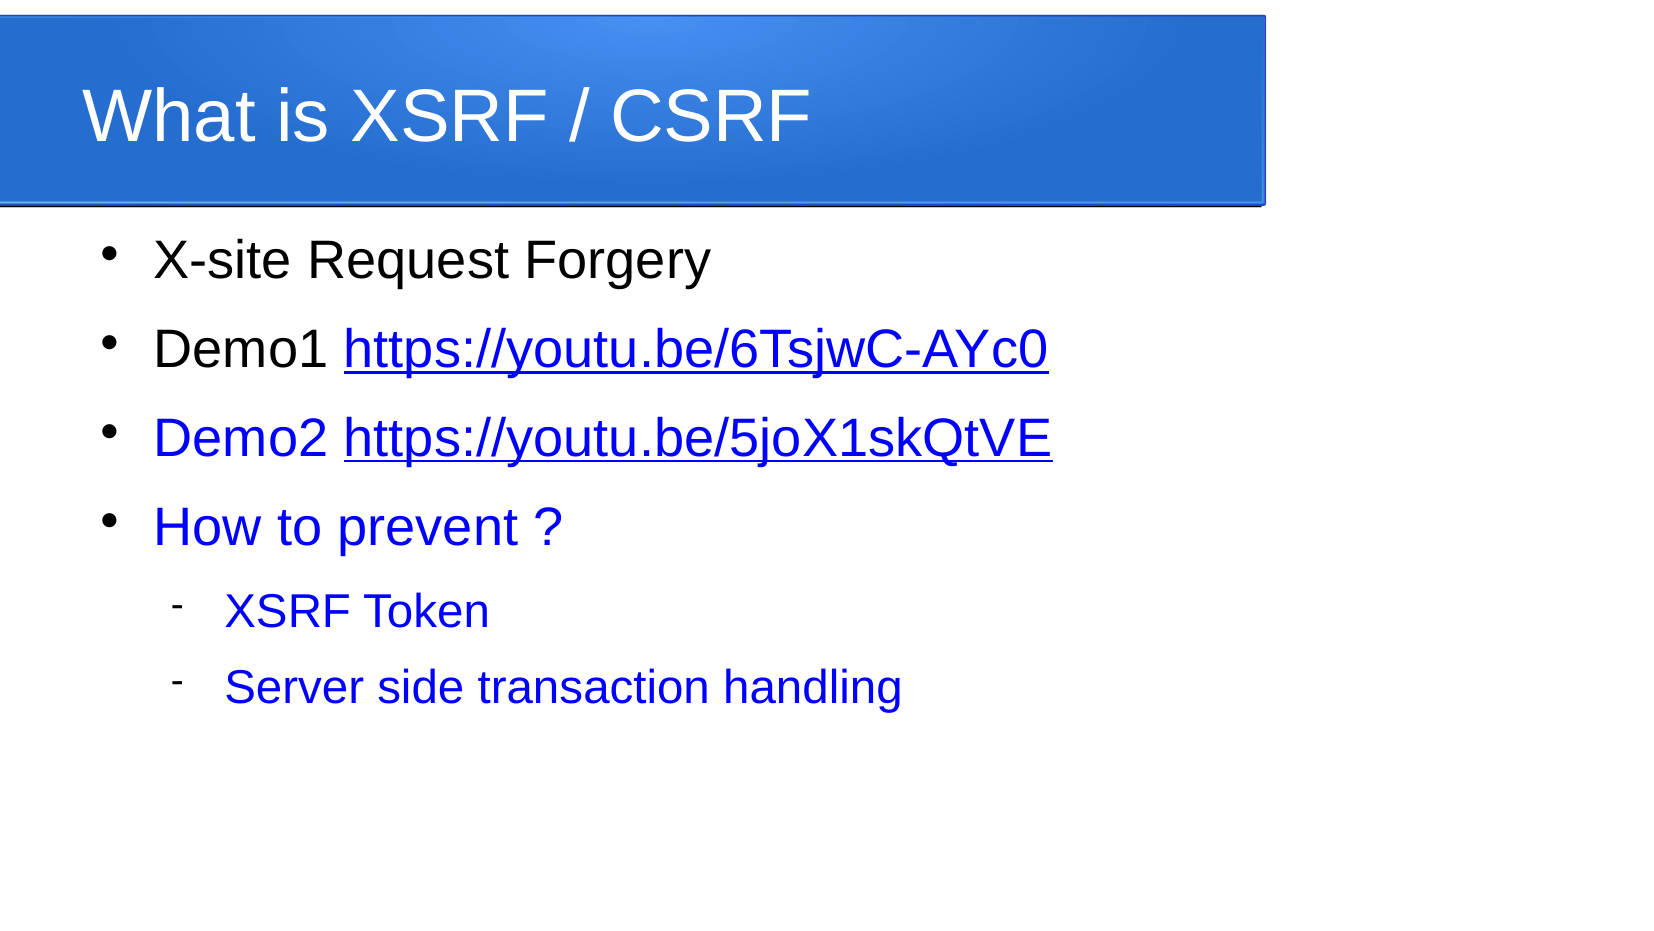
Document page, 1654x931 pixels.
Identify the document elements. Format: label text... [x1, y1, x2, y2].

text_box X-site Request Forgery Demo1 https://youtu.be/6TsjwC-AYc0 Demo2 https://youtu.be/5joX1skQtVE How to prevent ? XSRF Token Server side transaction handling [82, 224, 1571, 764]
text_box What is XSRF / CSRF [82, 35, 1235, 189]
picture [0, 13, 1269, 211]
